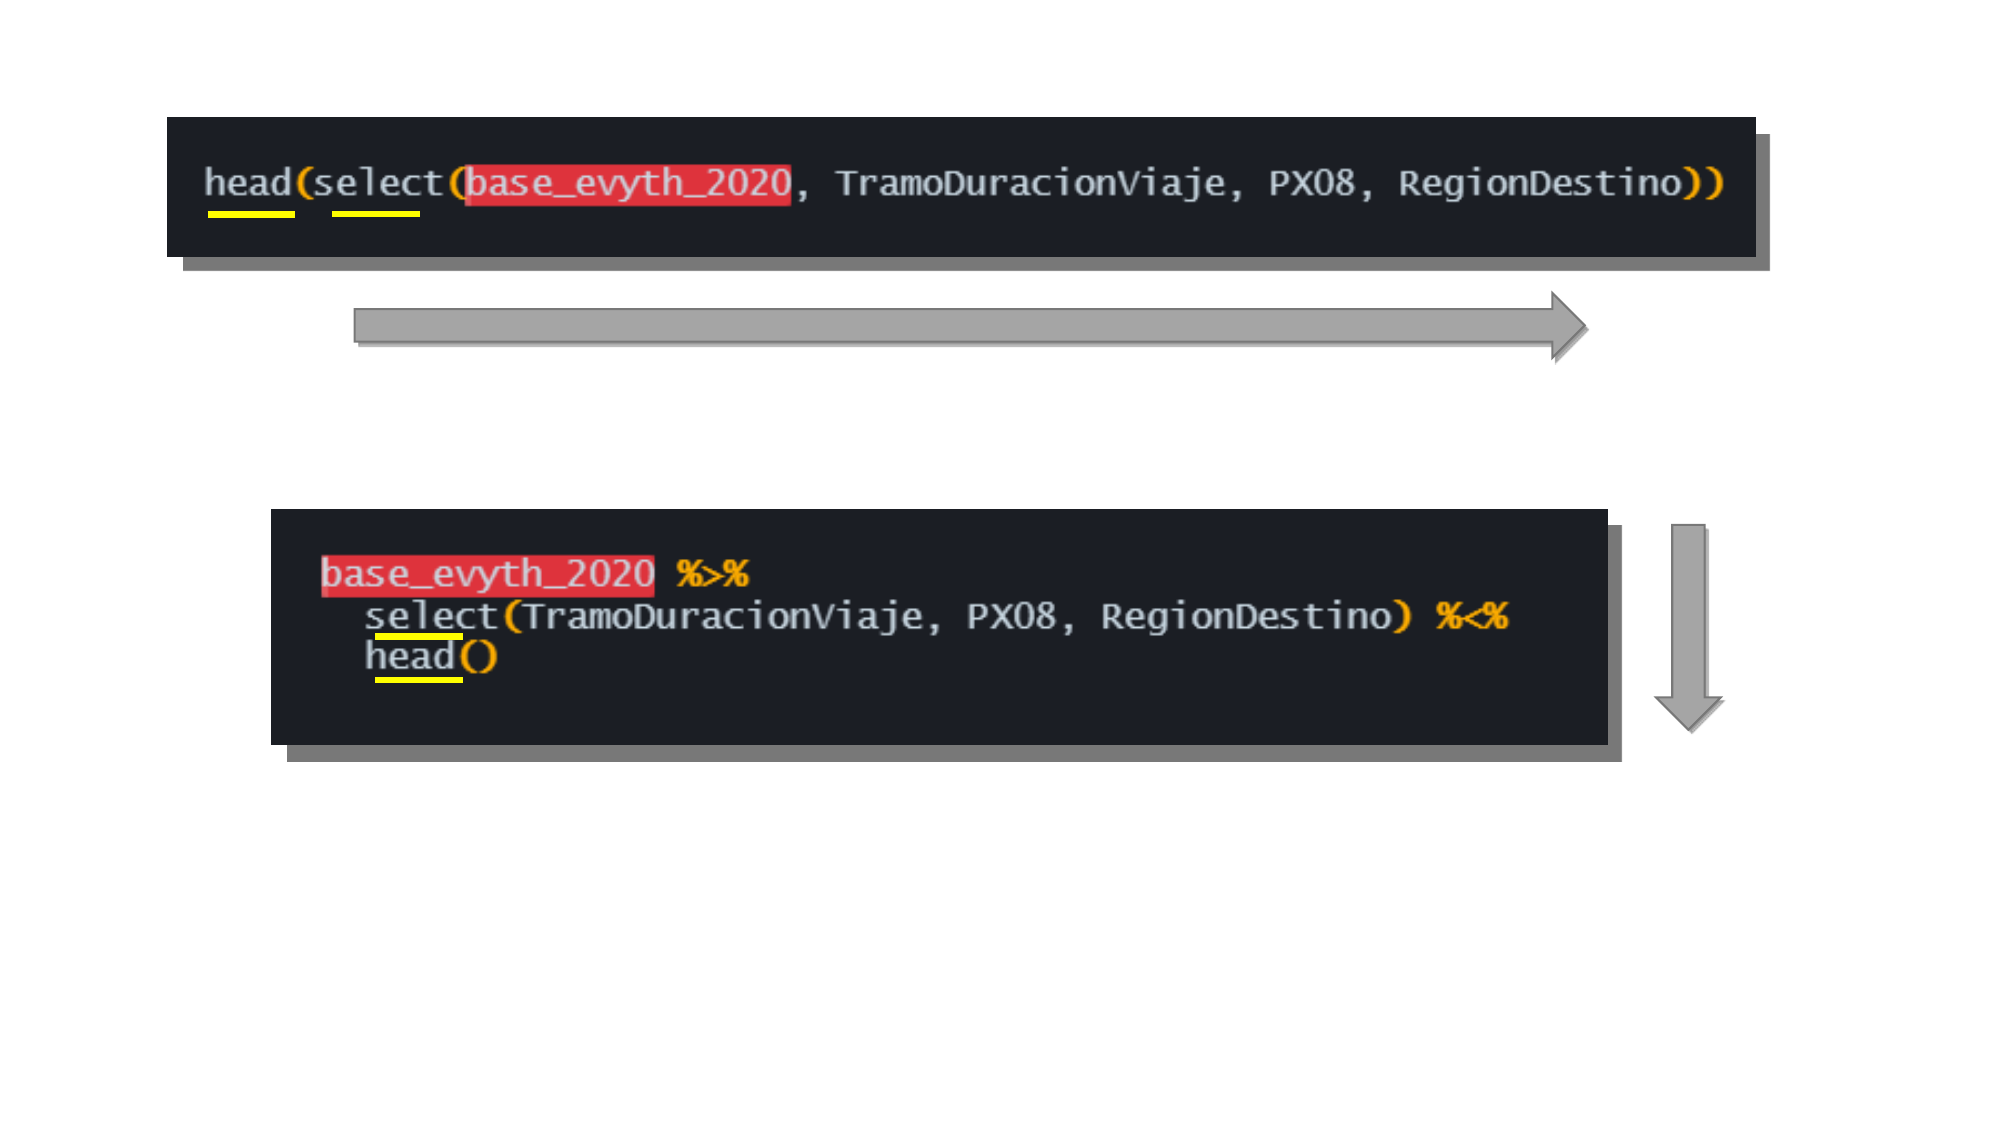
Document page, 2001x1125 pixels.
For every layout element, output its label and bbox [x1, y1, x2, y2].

text_box [354, 293, 1585, 358]
text_box [1656, 524, 1721, 730]
picture [271, 509, 1608, 745]
picture [167, 117, 1756, 257]
